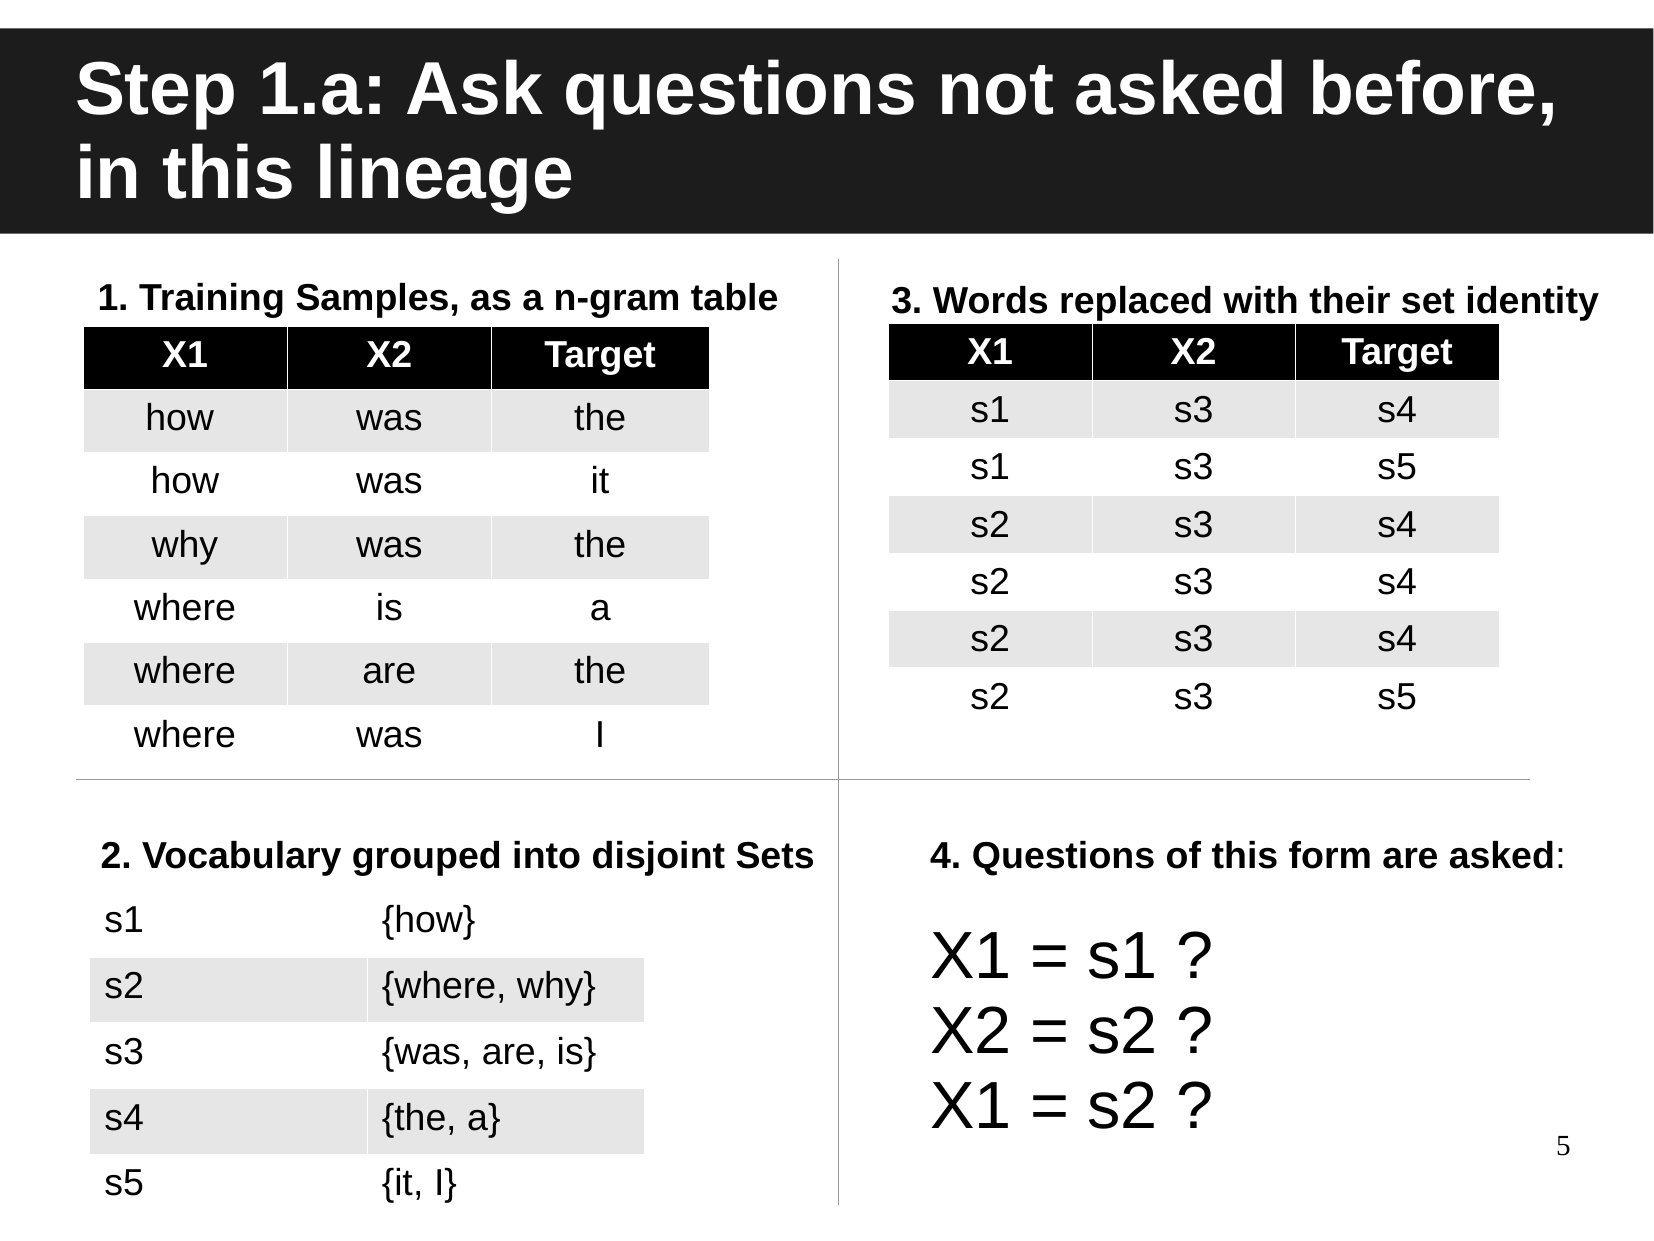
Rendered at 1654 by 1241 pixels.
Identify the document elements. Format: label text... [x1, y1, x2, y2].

text_box 1. Training Samples, as a n-gram table [82, 268, 827, 326]
table_cell s5 [1296, 668, 1499, 725]
table_cell where [84, 706, 287, 763]
table_cell was [288, 390, 491, 452]
text_box 4. Questions of this form are asked: X1 = s1 ? X2 = s2 ? X1 = s2 ? [915, 826, 1589, 1150]
table_cell s2 [889, 611, 1092, 667]
table_header X1 [889, 329, 1092, 380]
table_header {how} [368, 892, 644, 957]
table_cell s4 [1296, 381, 1499, 438]
table_cell s1 [889, 381, 1092, 438]
table_cell s5 [1296, 439, 1499, 495]
table_cell s3 [90, 1023, 367, 1088]
table_cell s3 [1093, 381, 1295, 438]
table_cell is [288, 580, 491, 642]
table_cell are [288, 643, 491, 705]
table_cell {was, are, is} [368, 1023, 644, 1088]
table_header Target [1296, 329, 1499, 380]
table_cell {the, a} [368, 1089, 644, 1154]
table_cell s4 [1296, 554, 1499, 610]
table_cell s4 [1296, 611, 1499, 667]
table_cell where [84, 643, 287, 705]
table_header X1 [84, 327, 287, 389]
text_box 2. Vocabulary grouped into disjoint Sets [77, 826, 838, 886]
table_cell was [288, 706, 491, 763]
table_cell s3 [1093, 611, 1295, 667]
table_cell was [288, 453, 491, 515]
table_cell it [492, 453, 709, 515]
table_cell the [492, 643, 709, 705]
table_cell where [84, 580, 287, 642]
table_cell s4 [1296, 496, 1499, 553]
table_cell the [492, 516, 709, 579]
table_cell s1 [889, 439, 1092, 495]
table_cell s2 [90, 958, 367, 1022]
table_cell s4 [90, 1089, 367, 1154]
table_cell s3 [1093, 496, 1295, 553]
table_cell {where, why} [368, 958, 644, 1022]
table_cell how [84, 390, 287, 452]
text_box 3. Words replaced with their set identity [876, 271, 1648, 329]
table_header X2 [1093, 329, 1295, 380]
table_header Target [492, 327, 709, 389]
table_header X2 [288, 327, 491, 389]
table_cell s2 [889, 668, 1092, 725]
table_cell s2 [889, 496, 1092, 553]
title Step 1.a: Ask questions not asked before, in this lineage [0, 28, 1654, 234]
table_cell s3 [1093, 668, 1295, 725]
table_cell I [492, 706, 709, 763]
table_cell {it, I} [368, 1155, 644, 1220]
table_cell a [492, 580, 709, 642]
table_cell s2 [889, 554, 1092, 610]
table_cell why [84, 516, 287, 579]
table_cell the [492, 390, 709, 452]
table_cell s5 [90, 1155, 367, 1220]
table_cell s3 [1093, 439, 1295, 495]
table_cell was [288, 516, 491, 579]
table_cell how [84, 453, 287, 515]
table_header s1 [90, 892, 367, 957]
table_cell s3 [1093, 554, 1295, 610]
